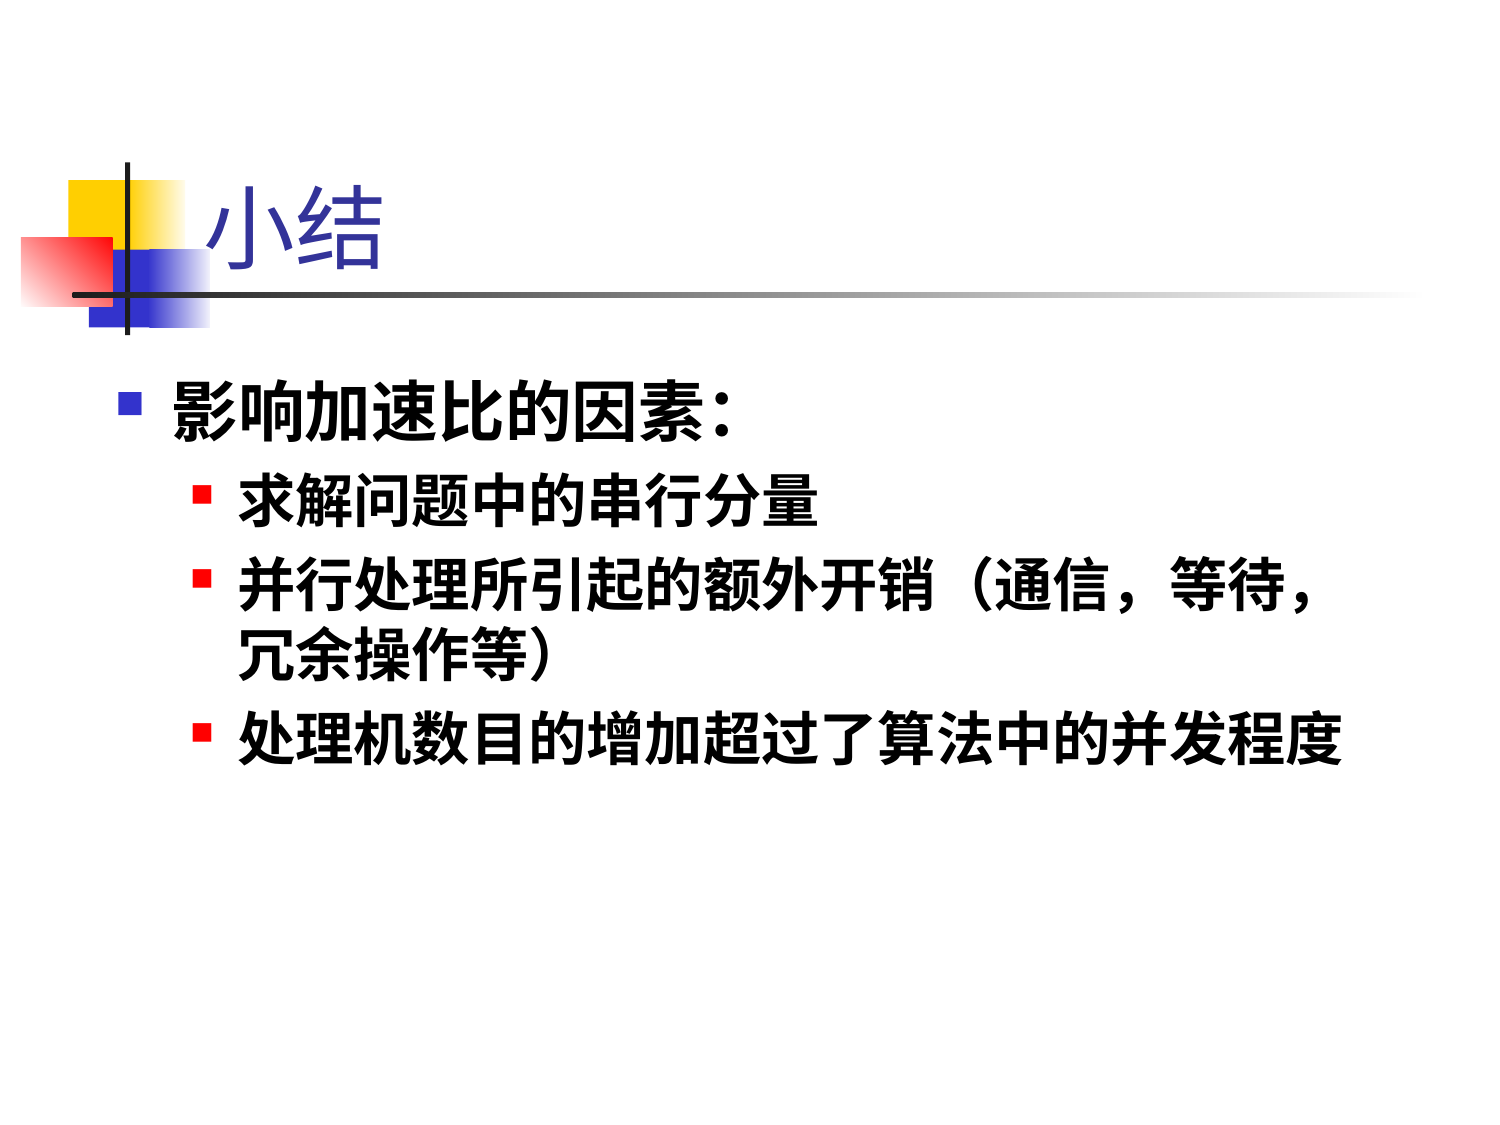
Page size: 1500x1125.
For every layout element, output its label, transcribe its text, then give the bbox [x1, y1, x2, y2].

title 小结 [188, 101, 1468, 289]
list 影响加速比的因素： 求解问题中的串行分量 并行处理所引起的额外开销（通信，等待，冗余操作等） 处理机数目的增加超过了算法中的并发程度 [100, 361, 1376, 1037]
